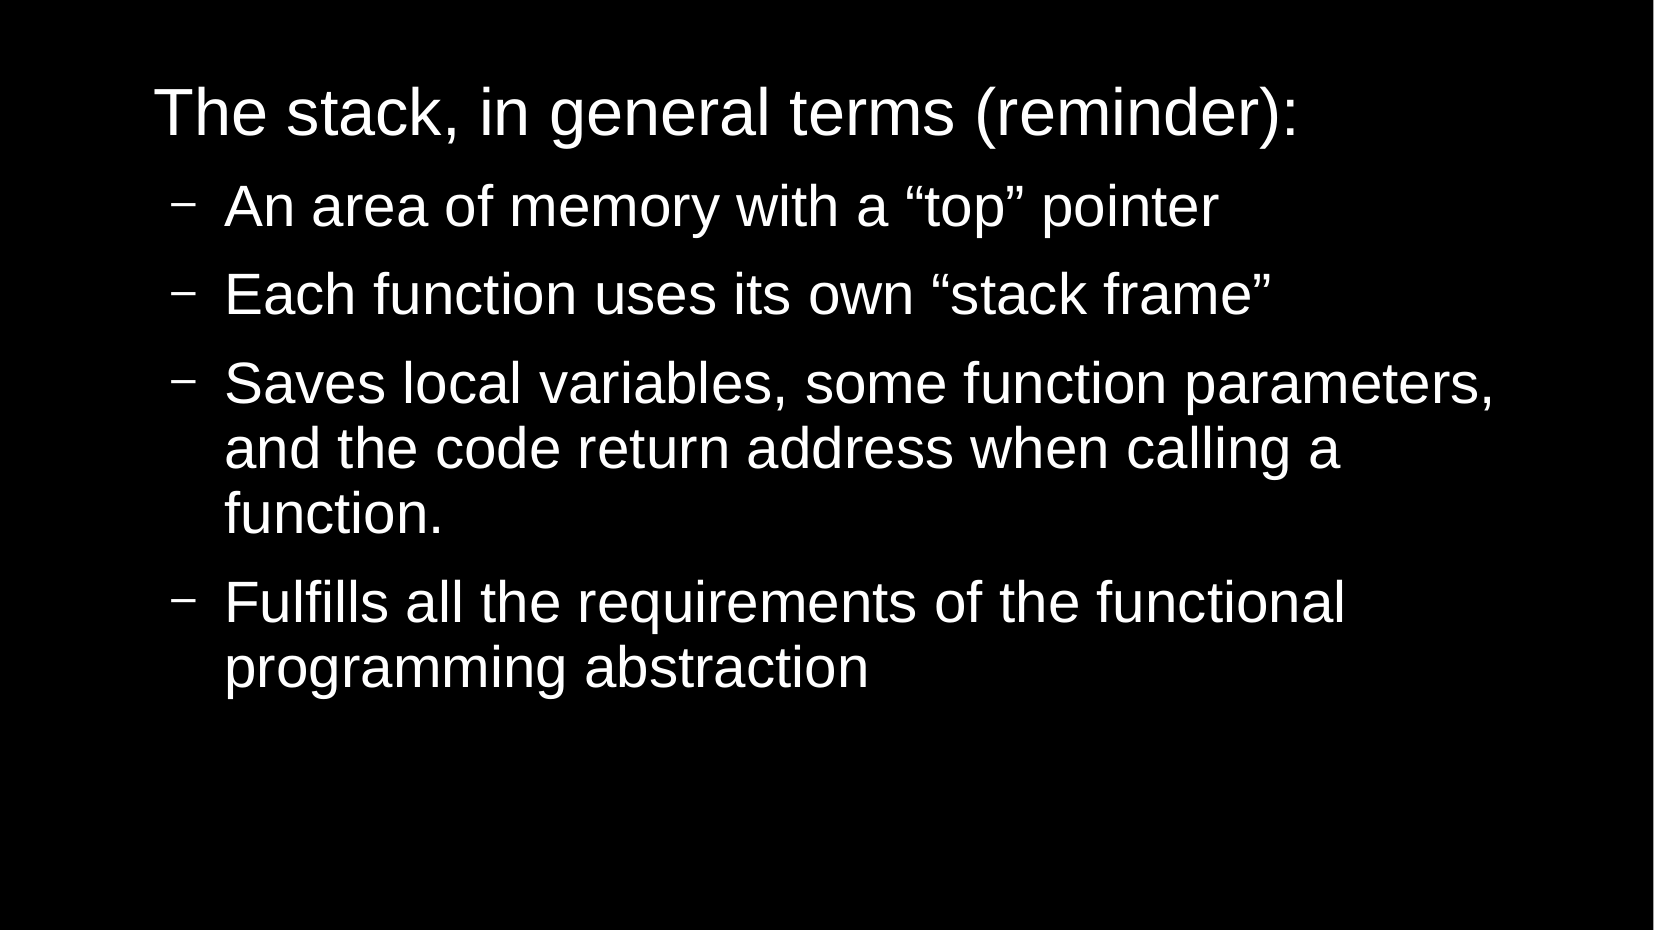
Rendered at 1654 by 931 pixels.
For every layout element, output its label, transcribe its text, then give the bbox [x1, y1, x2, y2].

list The stack, in general terms (reminder): An area of memory with a “top” pointer Each function uses its own “stack frame” Saves local variables, some function parameters, and the code return address when calling a function. Fulfills all the requirements of the functional programming abstraction [82, 75, 1571, 863]
